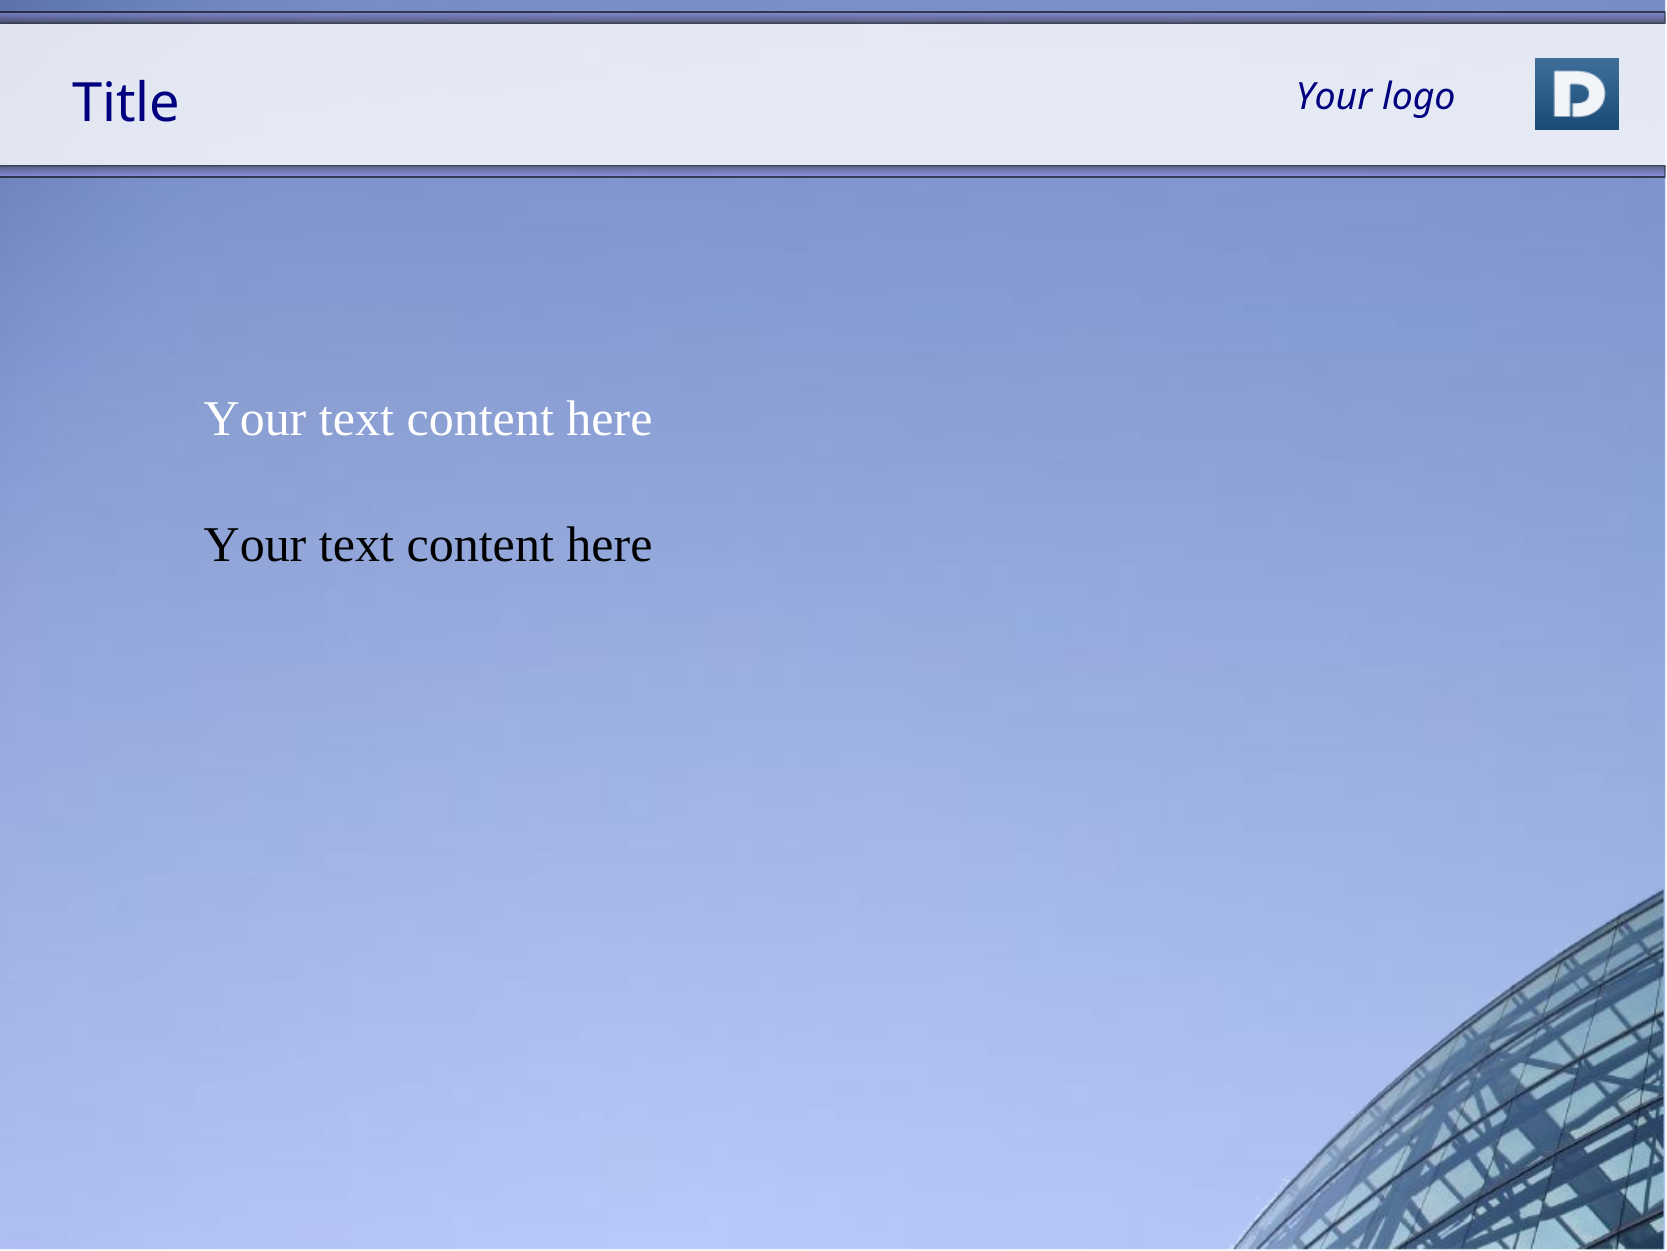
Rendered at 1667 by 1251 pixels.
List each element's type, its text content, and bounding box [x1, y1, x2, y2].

text_box Title [57, 59, 205, 149]
text_box Your text content here [188, 377, 668, 453]
text_box Your logo [1280, 64, 1489, 132]
text_box Your text content here [188, 503, 668, 579]
text_box [0, 11, 1667, 178]
picture [0, 0, 1667, 23]
picture [1535, 58, 1619, 130]
picture [0, 166, 1667, 1251]
